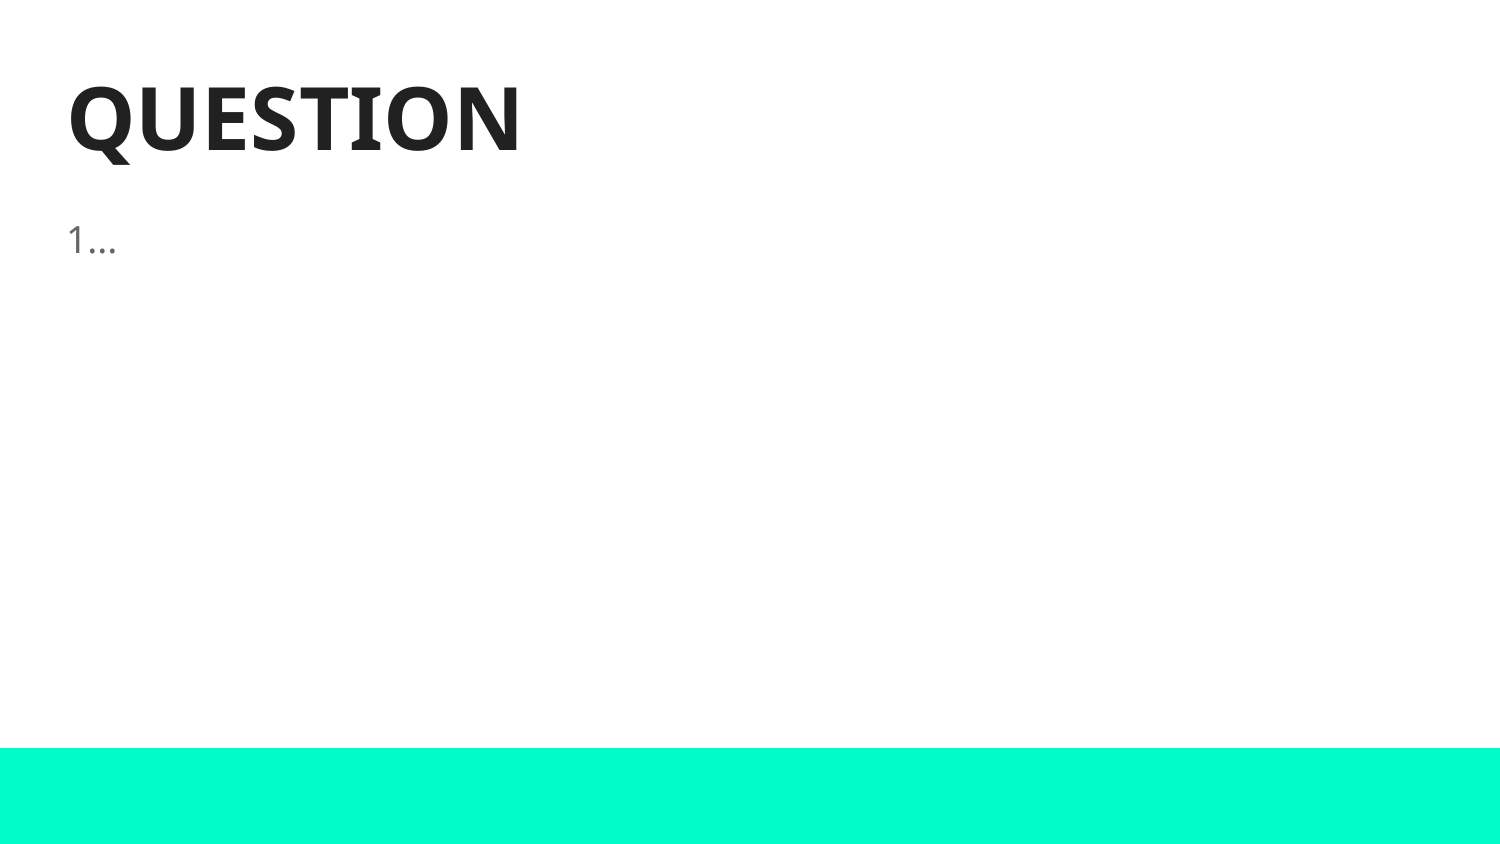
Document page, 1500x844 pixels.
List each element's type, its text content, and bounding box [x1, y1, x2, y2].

title QUESTION [51, 48, 1449, 180]
list 1... [51, 201, 1449, 748]
